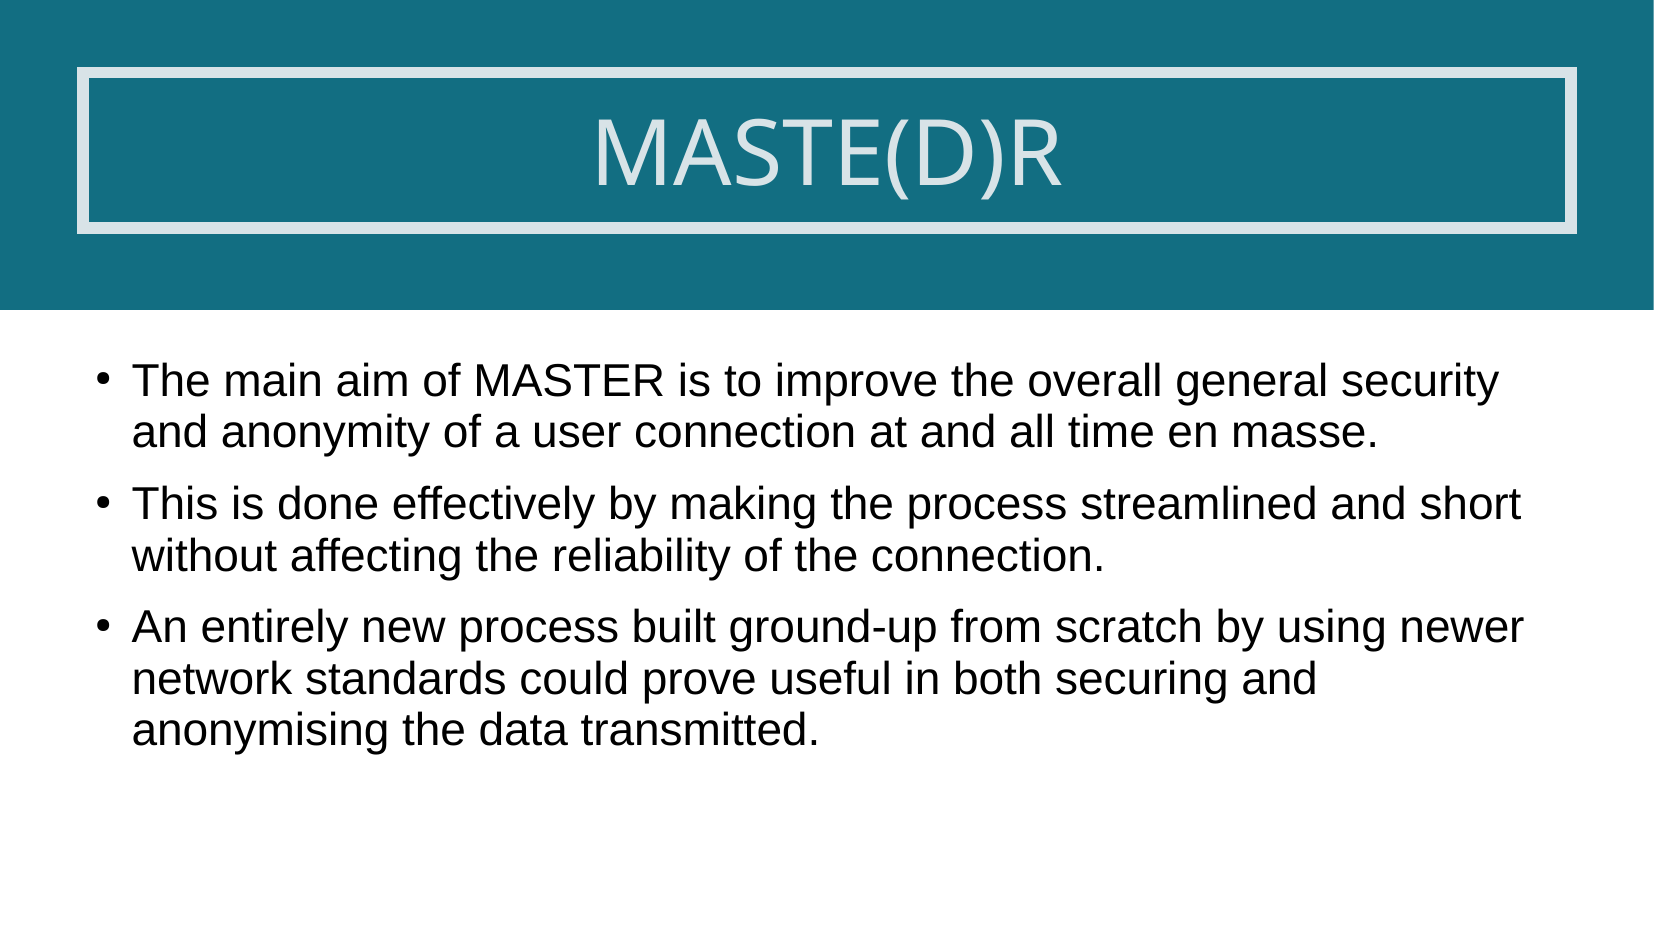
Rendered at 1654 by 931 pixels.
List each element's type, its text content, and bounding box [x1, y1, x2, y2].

title MASTE(D)R [82, 72, 1571, 228]
picture [0, 0, 1654, 931]
list The main aim of MASTER is to improve the overall general security and anonymity of a user connection at and all time en masse. This is done effectively by making the process streamlined and short without affecting the reliability of the connection. An entirely new process built ground-up from scratch by using newer network standards could prove useful in both securing and anonymising the data transmitted. [82, 354, 1571, 758]
